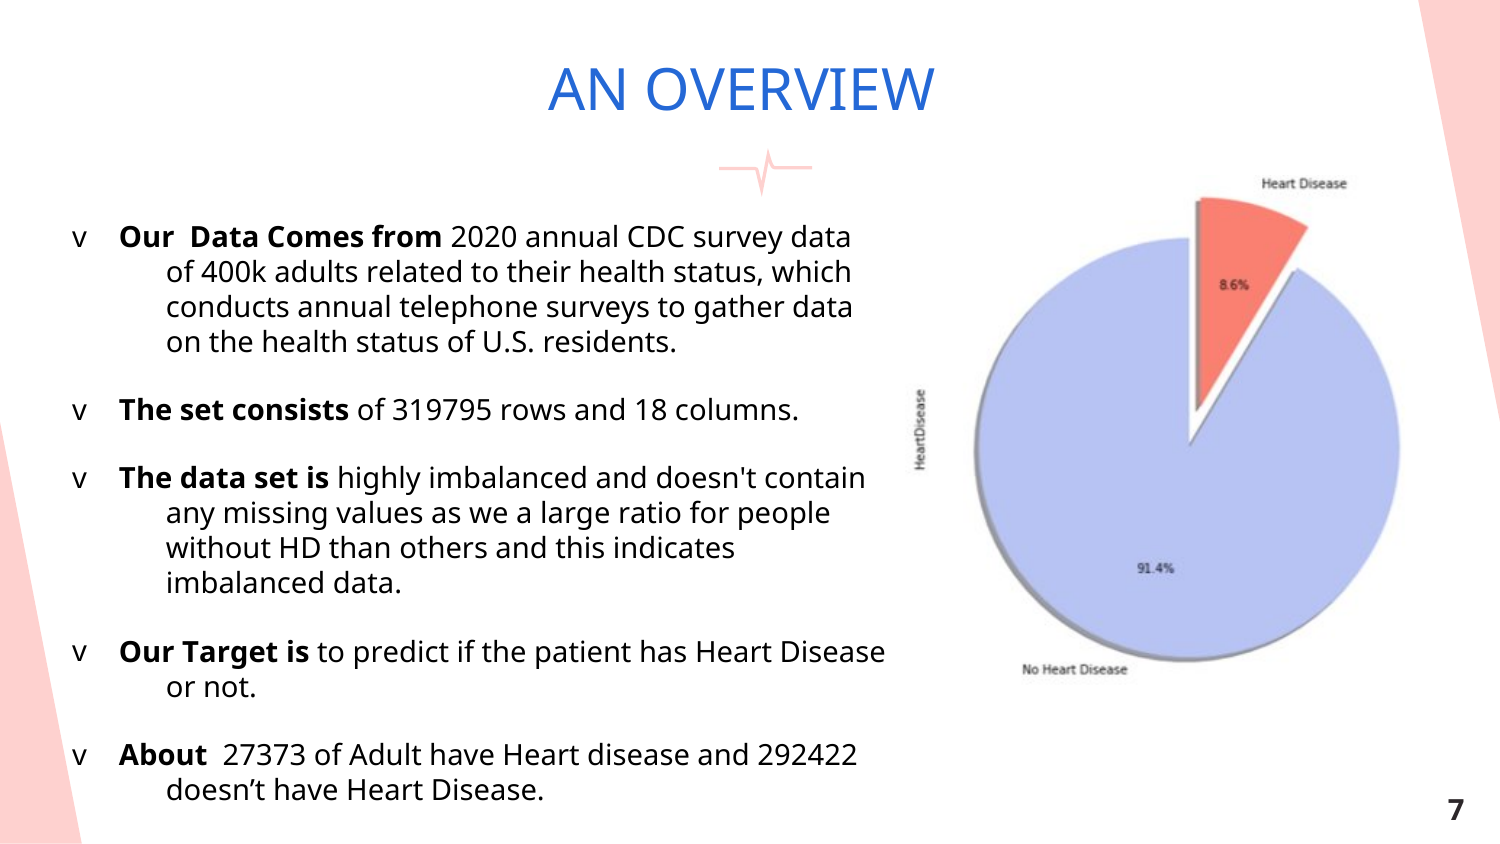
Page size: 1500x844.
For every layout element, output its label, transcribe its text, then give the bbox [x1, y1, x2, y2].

picture [894, 175, 1415, 698]
text_box Our Data Comes from 2020 annual CDC survey data of 400k adults related to their health status, which conducts annual telephone surveys to gather data on the health status of U.S. residents. The set consists of 319795 rows and 18 columns. The data set is highly imbalanced and doesn't contain any missing values as we a large ratio for people without HD than others and this indicates imbalanced data. Our Target is to predict if the patient has Heart Disease or not. About 27373 of Adult have Heart disease and 292422 doesn’t have Heart Disease. [56, 203, 903, 823]
text_box 7 [1424, 783, 1489, 830]
title AN OVERVIEW [0, 36, 1500, 106]
